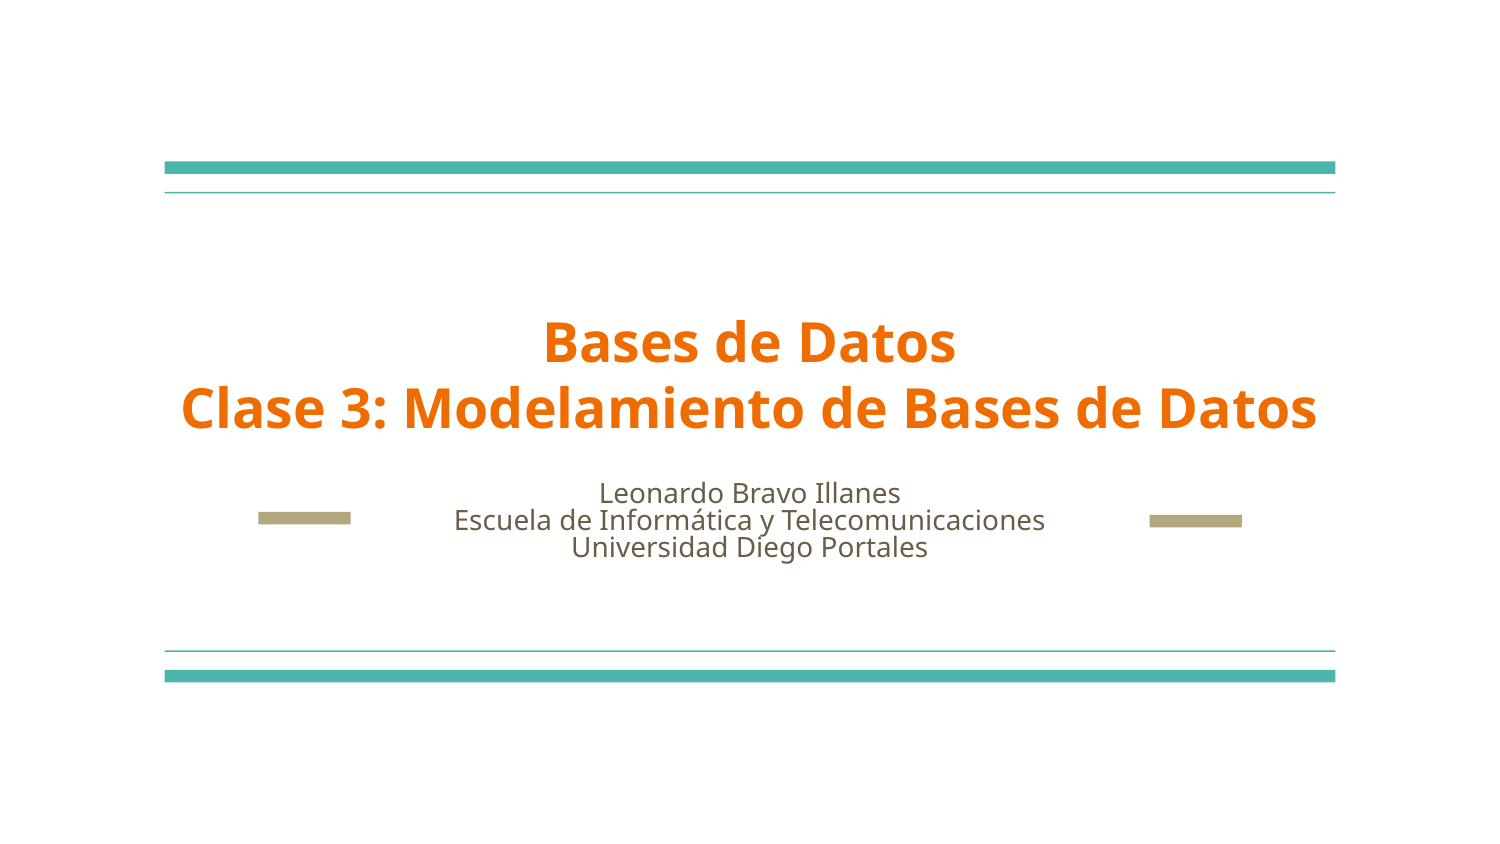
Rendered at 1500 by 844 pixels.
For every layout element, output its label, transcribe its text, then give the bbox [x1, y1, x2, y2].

subtitle Leonardo Bravo Illanes Escuela de Informática y Telecomunicaciones Universidad Diego Portales [350, 467, 1150, 598]
title Bases de Datos Clase 3: Modelamiento de Bases de Datos [164, 287, 1336, 456]
